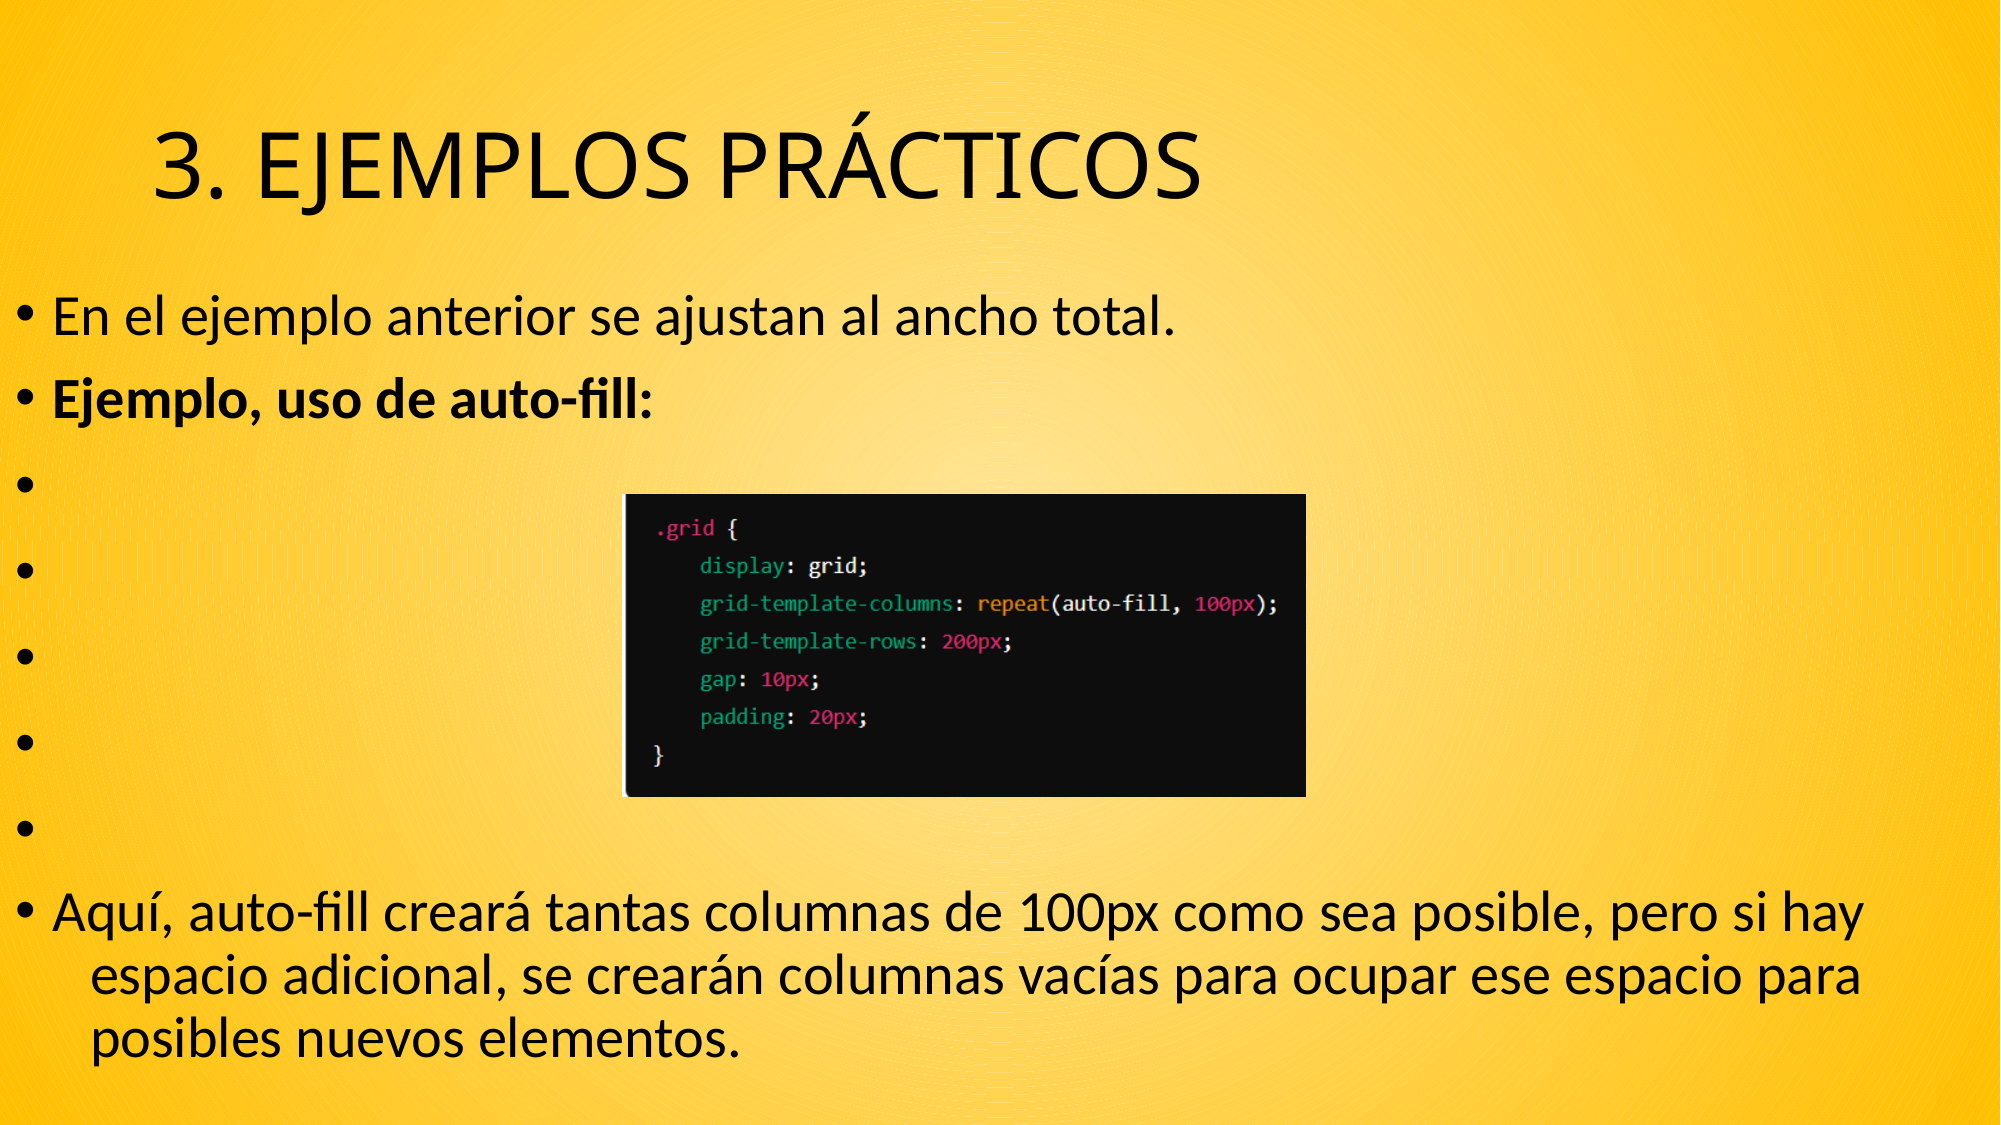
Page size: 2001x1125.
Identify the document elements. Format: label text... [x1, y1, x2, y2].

picture [622, 494, 1306, 797]
list En el ejemplo anterior se ajustan al ancho total. Ejemplo, uso de auto-fill: Aquí, auto-fill creará tantas columnas de 100px como sea posible, pero si hay espacio adicional, se crearán columnas vacías para ocupar ese espacio para posibles nuevos elementos. [0, 277, 2000, 1125]
title 3. EJEMPLOS PRÁCTICOS [137, 59, 1863, 277]
